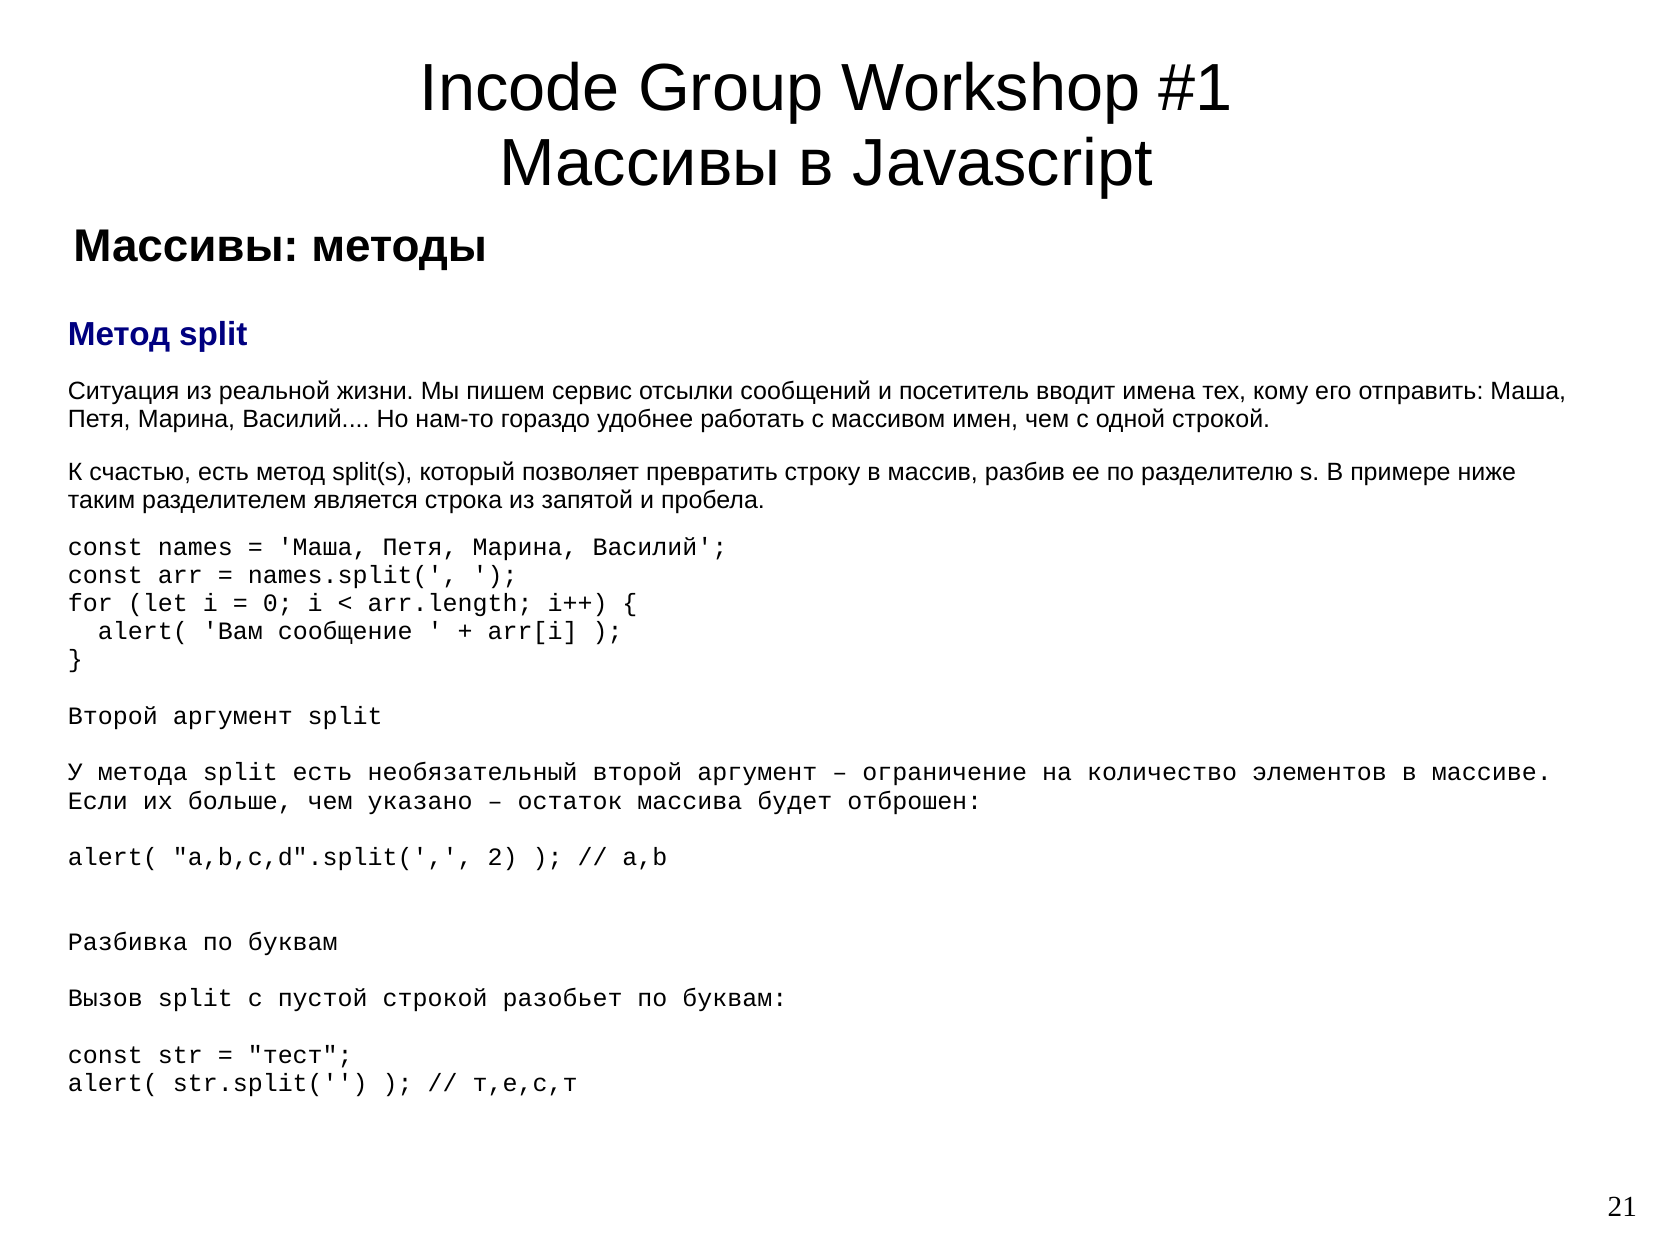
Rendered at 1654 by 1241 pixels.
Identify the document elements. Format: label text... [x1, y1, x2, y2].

title Incode Group Workshop #1 Массивы в Javascript [82, 49, 1571, 201]
text_box Метод split Ситуация из реальной жизни. Мы пишем сервис отсылки сообщений и посетитель вводит имена тех, кому его отправить: Маша, Петя, Марина, Василий.... Но нам-то гораздо удобнее работать с массивом имен, чем с одной строкой. К счастью, есть метод split(s), который позволяет превратить строку в массив, разбив ее по разделителю s. В примере ниже таким разделителем является строка из запятой и пробела. const names = 'Маша, Петя, Марина, Василий'; const arr = names.split(', '); for (let i = 0; i < arr.length; i++) { alert( 'Вам сообщение ' + arr[i] ); } Второй аргумент split У метода split есть необязательный второй аргумент – ограничение на количество элементов в массиве. Если их больше, чем указано – остаток массива будет отброшен: alert( "a,b,c,d".split(',', 2) ); // a,b Разбивка по буквам Вызов split с пустой строкой разобьет по буквам: const str = "тест"; alert( str.split('') ); // т,е,с,т [53, 307, 1607, 1107]
text_box Массивы: методы [58, 212, 1571, 307]
